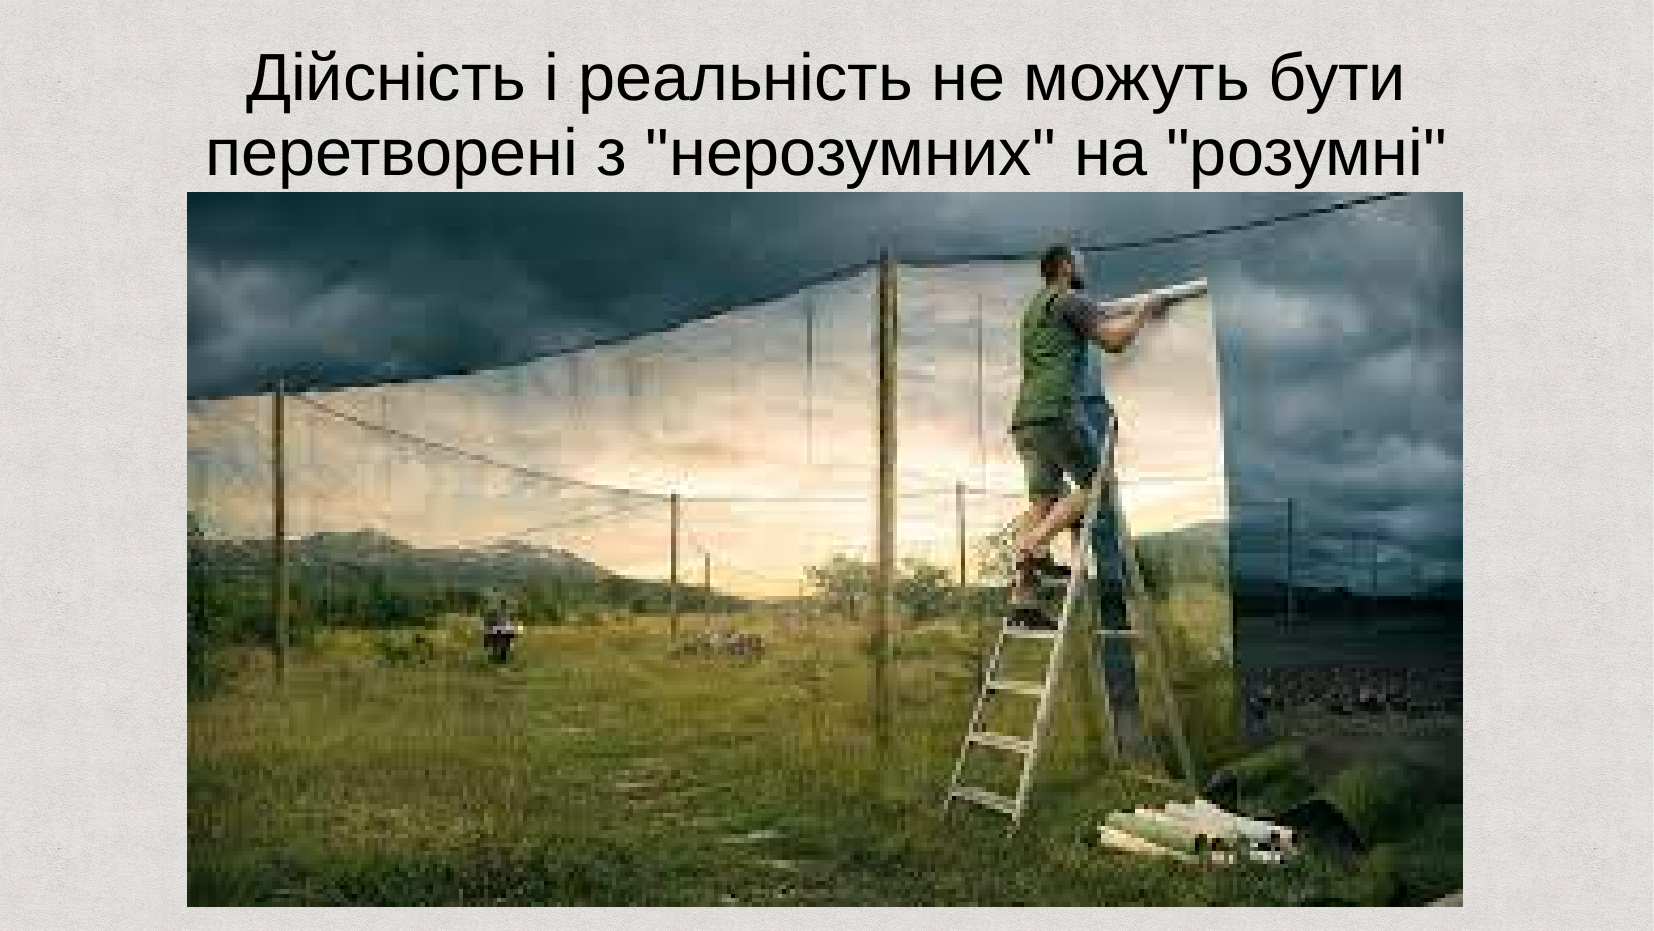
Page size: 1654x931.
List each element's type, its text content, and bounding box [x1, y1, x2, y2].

title Дійсність і реальність не можуть бути перетворені з "нерозумних" на "розумні" [82, 37, 1571, 193]
picture [0, 0, 1654, 931]
